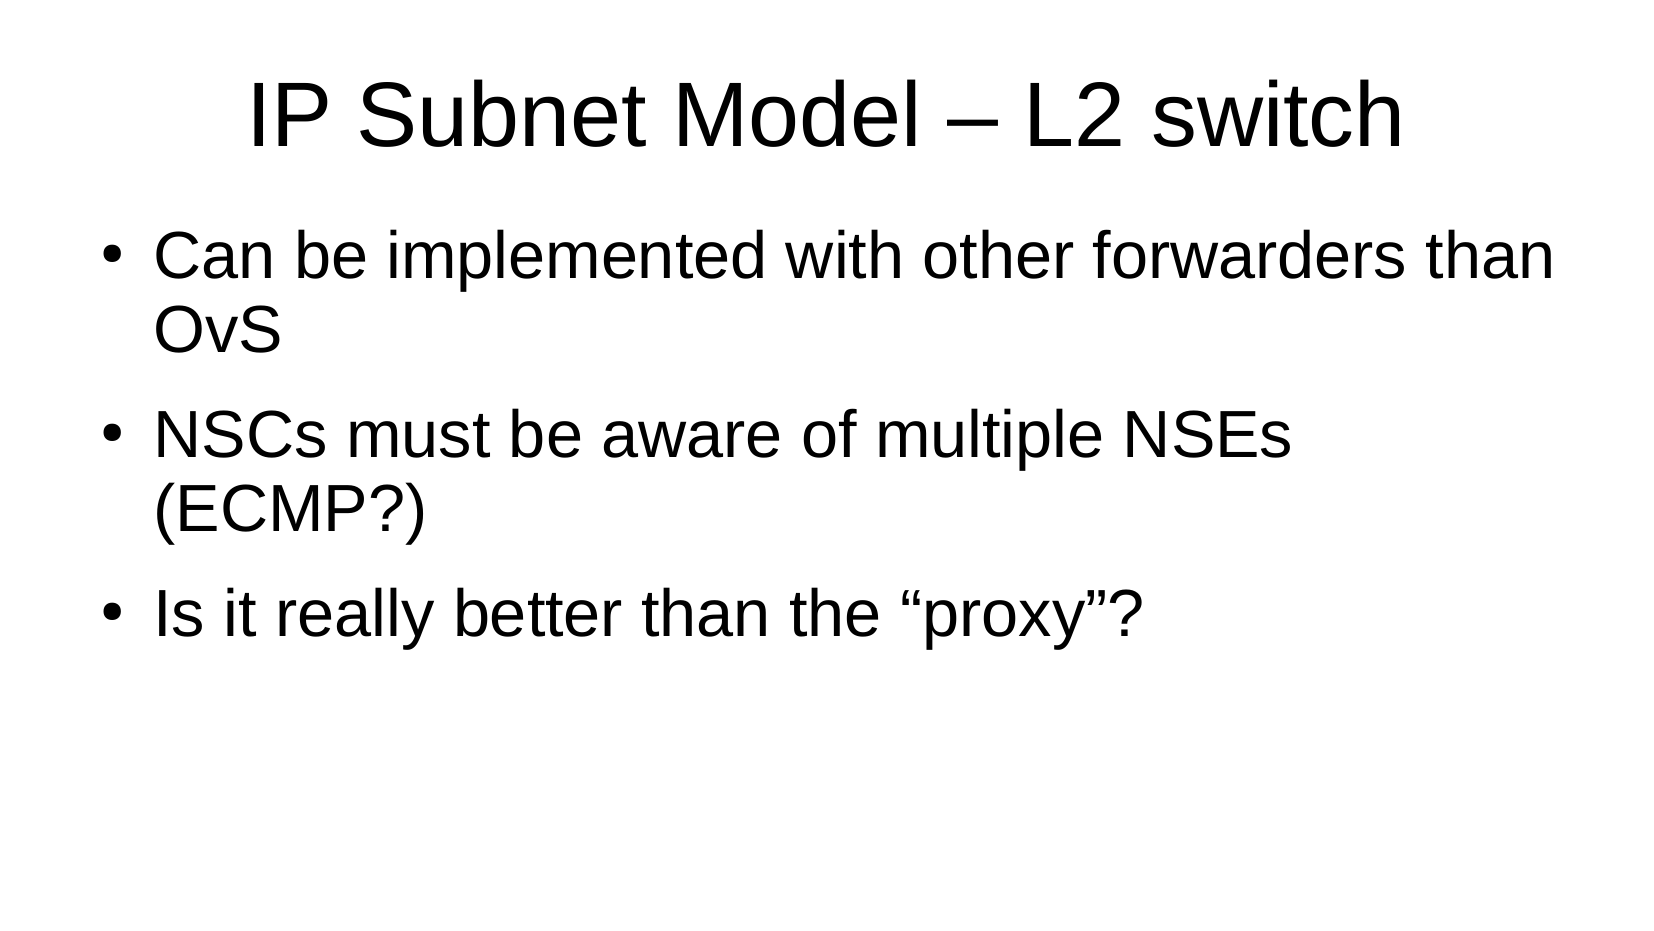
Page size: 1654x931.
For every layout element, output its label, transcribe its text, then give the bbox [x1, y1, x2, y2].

title IP Subnet Model – L2 switch [82, 37, 1571, 193]
list Can be implemented with other forwarders than OvS NSCs must be aware of multiple NSEs (ECMP?) Is it really better than the “proxy”? [82, 217, 1571, 758]
